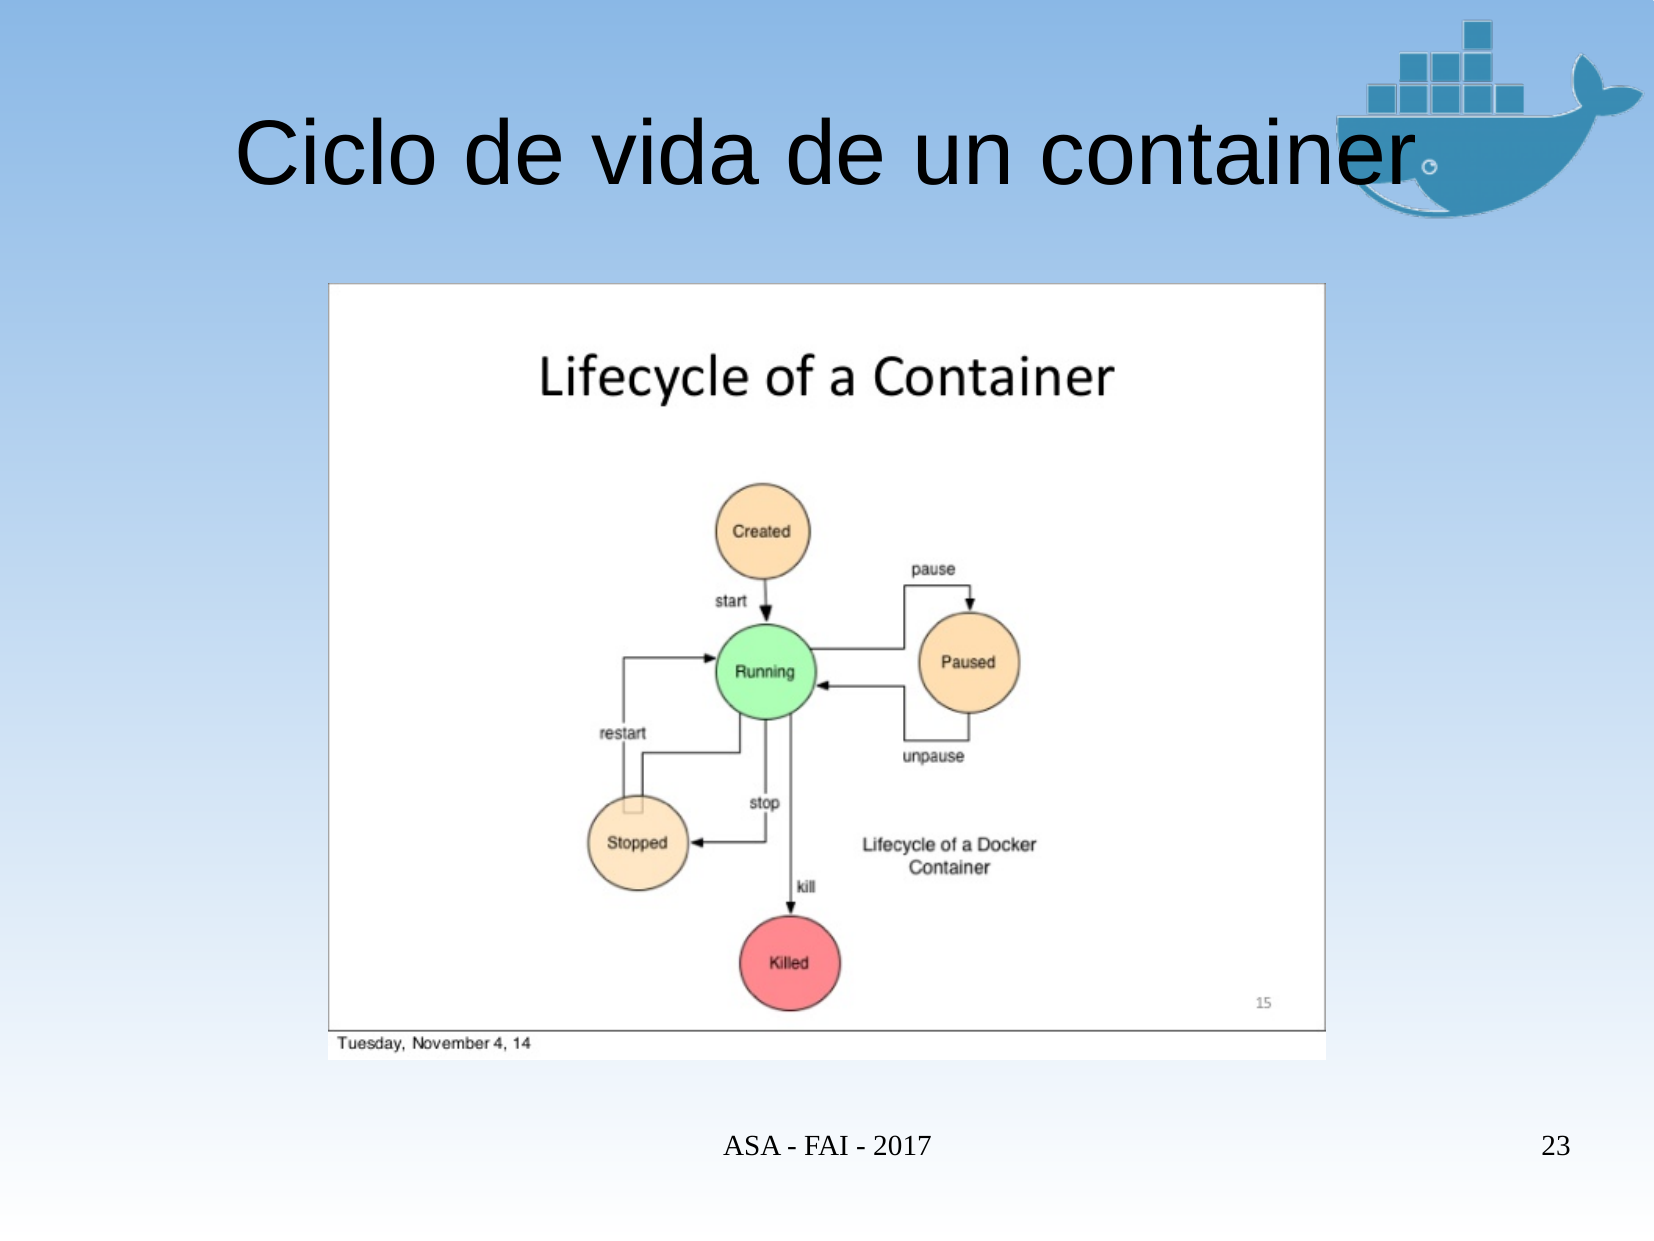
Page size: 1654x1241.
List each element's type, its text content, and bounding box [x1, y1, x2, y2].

picture [328, 283, 1326, 1060]
picture [1334, 0, 1648, 278]
title Ciclo de vida de un container [82, 49, 1571, 257]
